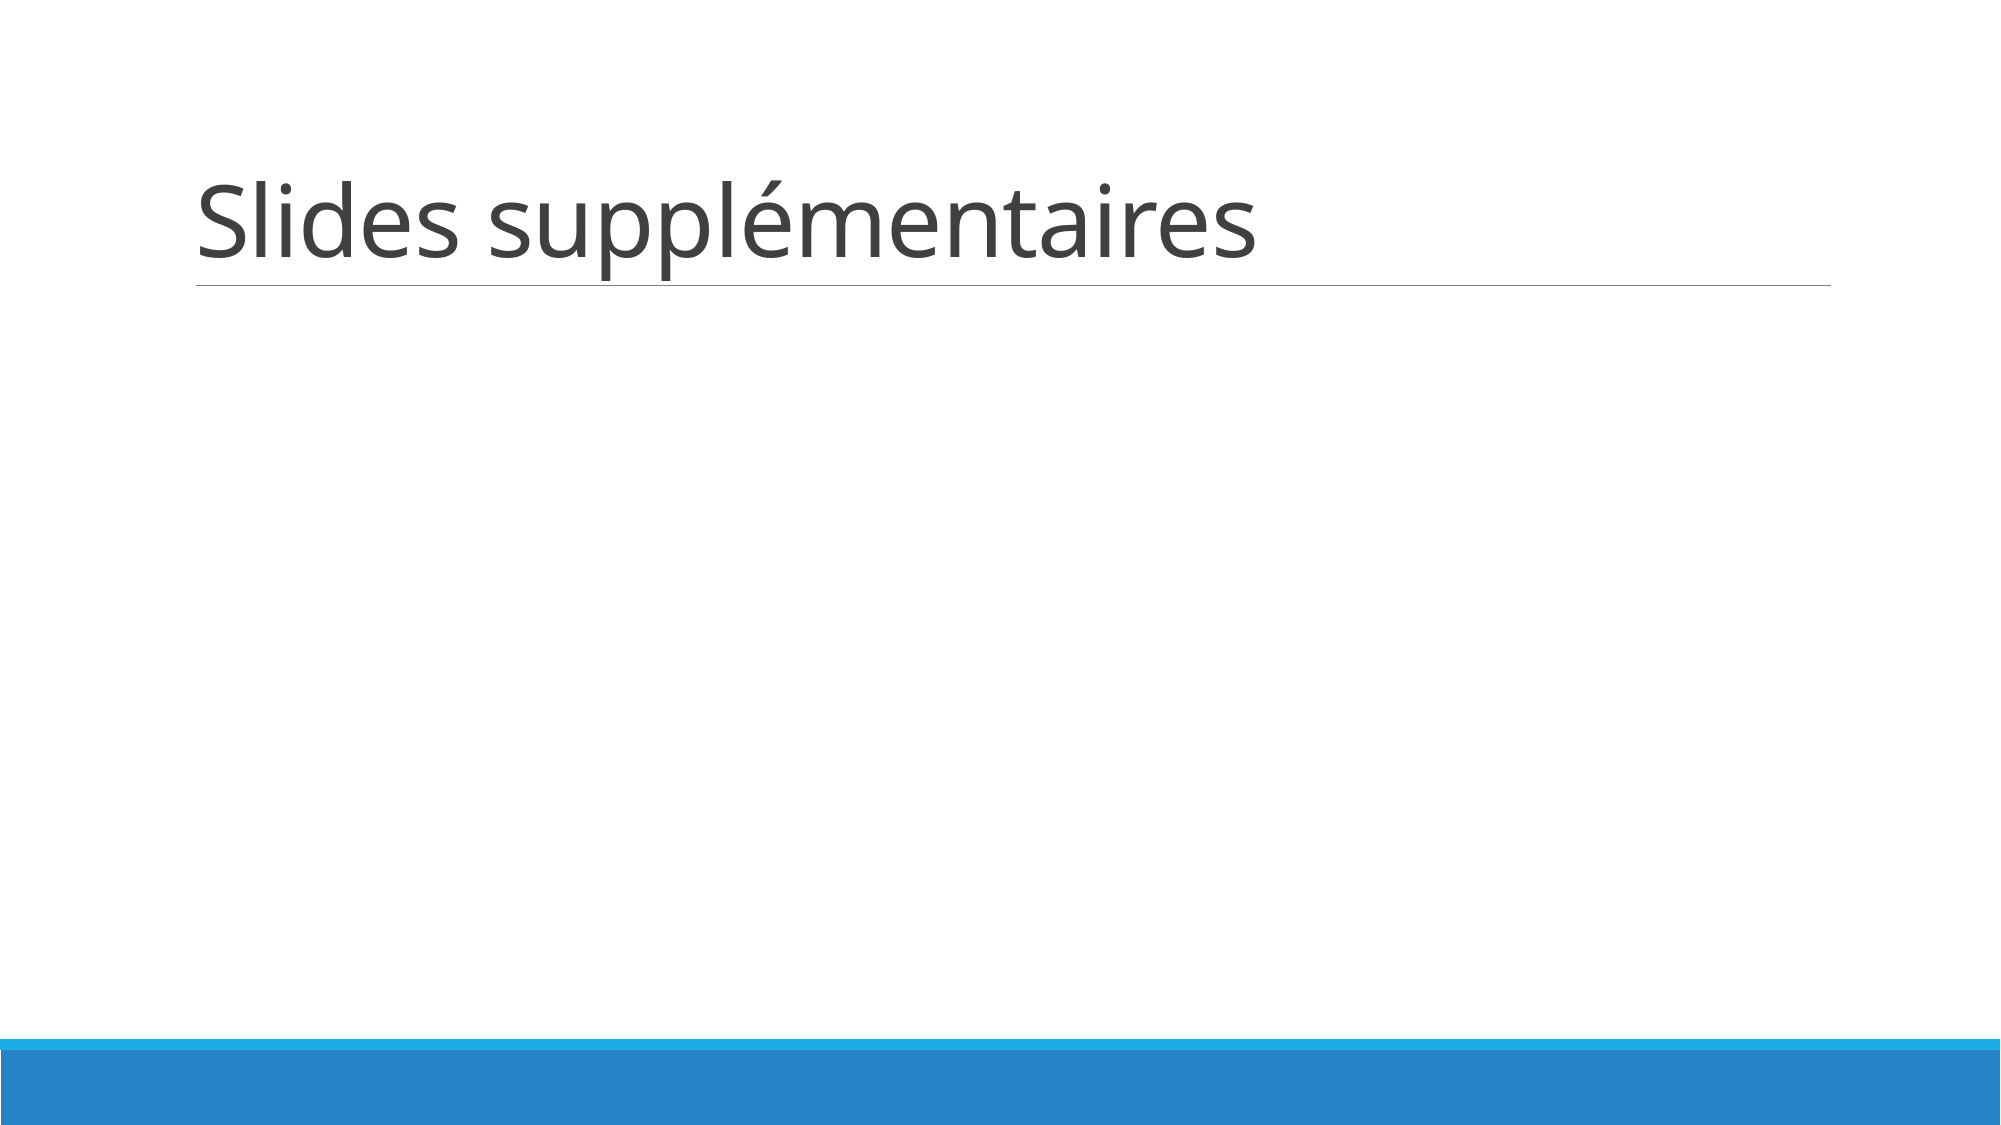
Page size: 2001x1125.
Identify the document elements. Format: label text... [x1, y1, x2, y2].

title Slides supplémentaires [180, 47, 1831, 286]
